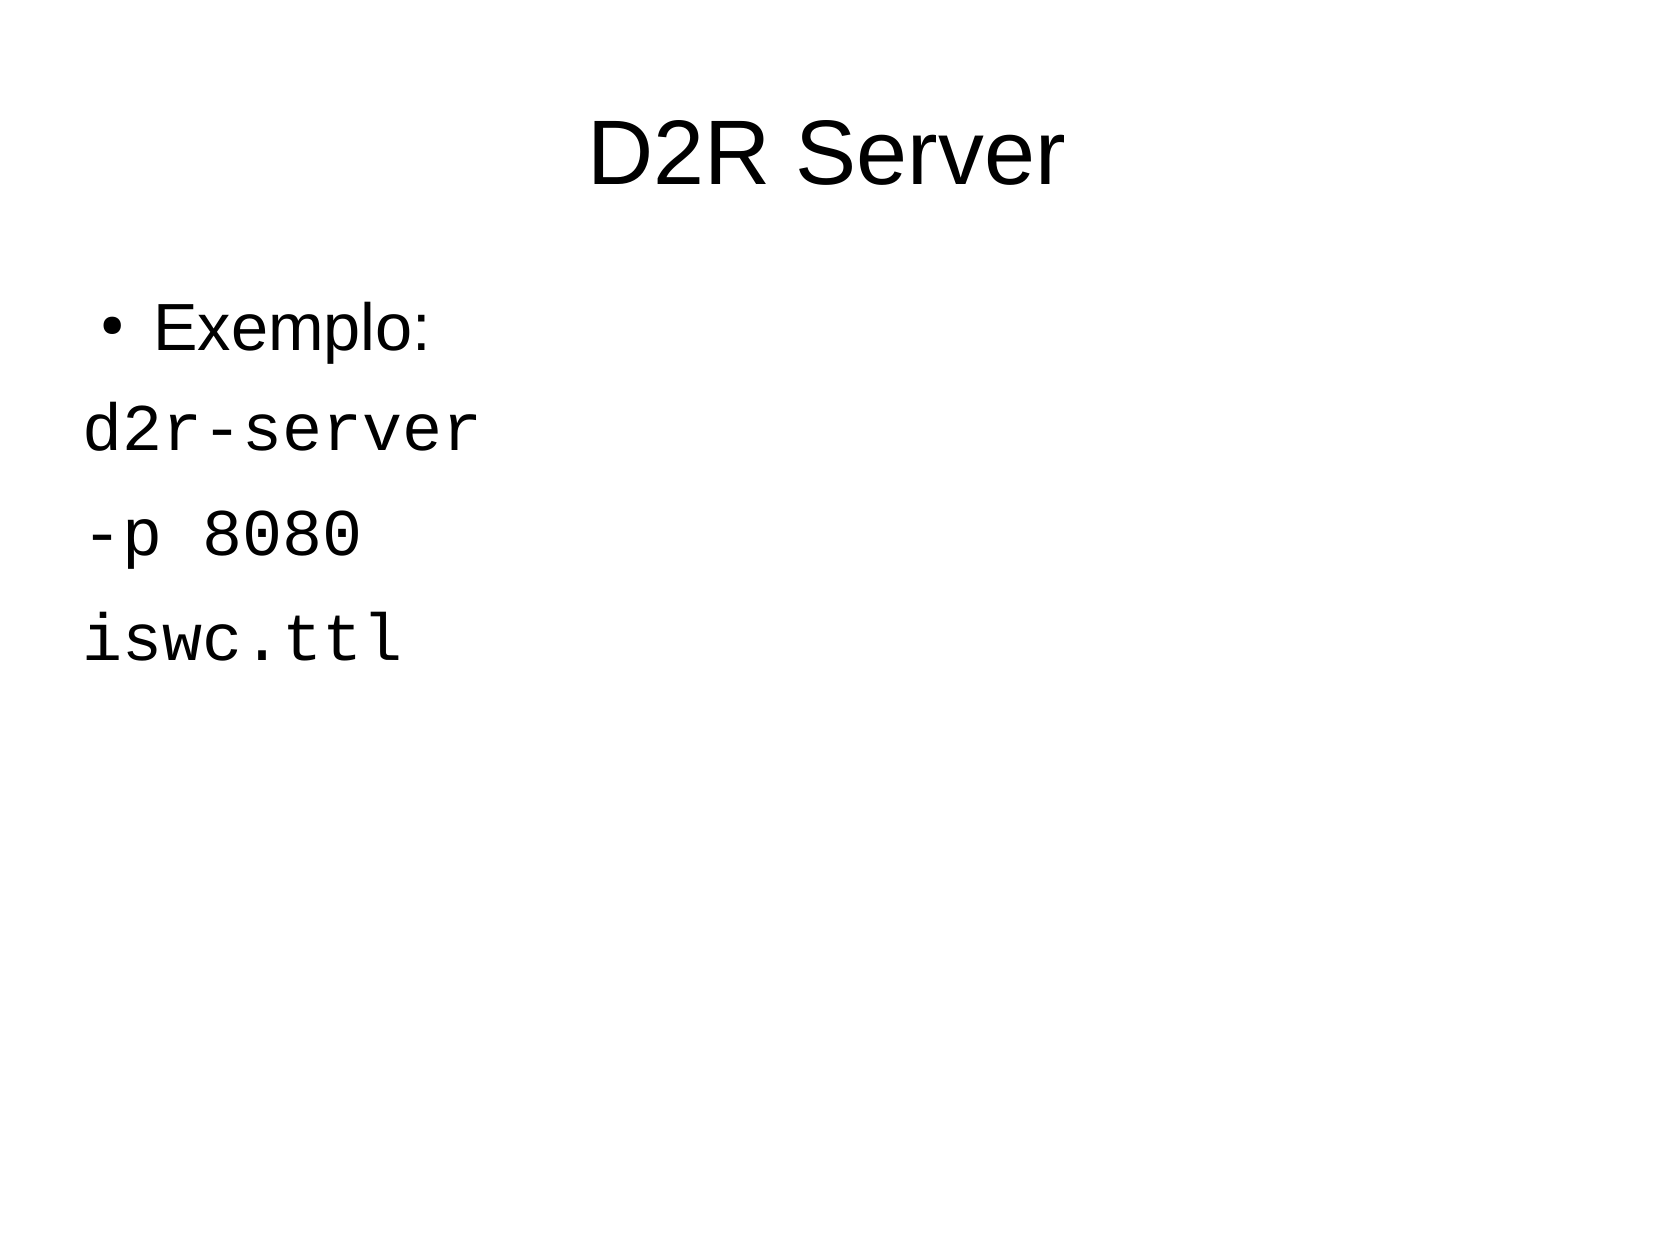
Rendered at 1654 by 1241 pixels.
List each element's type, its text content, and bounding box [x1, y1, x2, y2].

title D2R Server [82, 56, 1571, 250]
list Exemplo: d2r-server -p 8080 iswc.ttl [82, 290, 1571, 1094]
